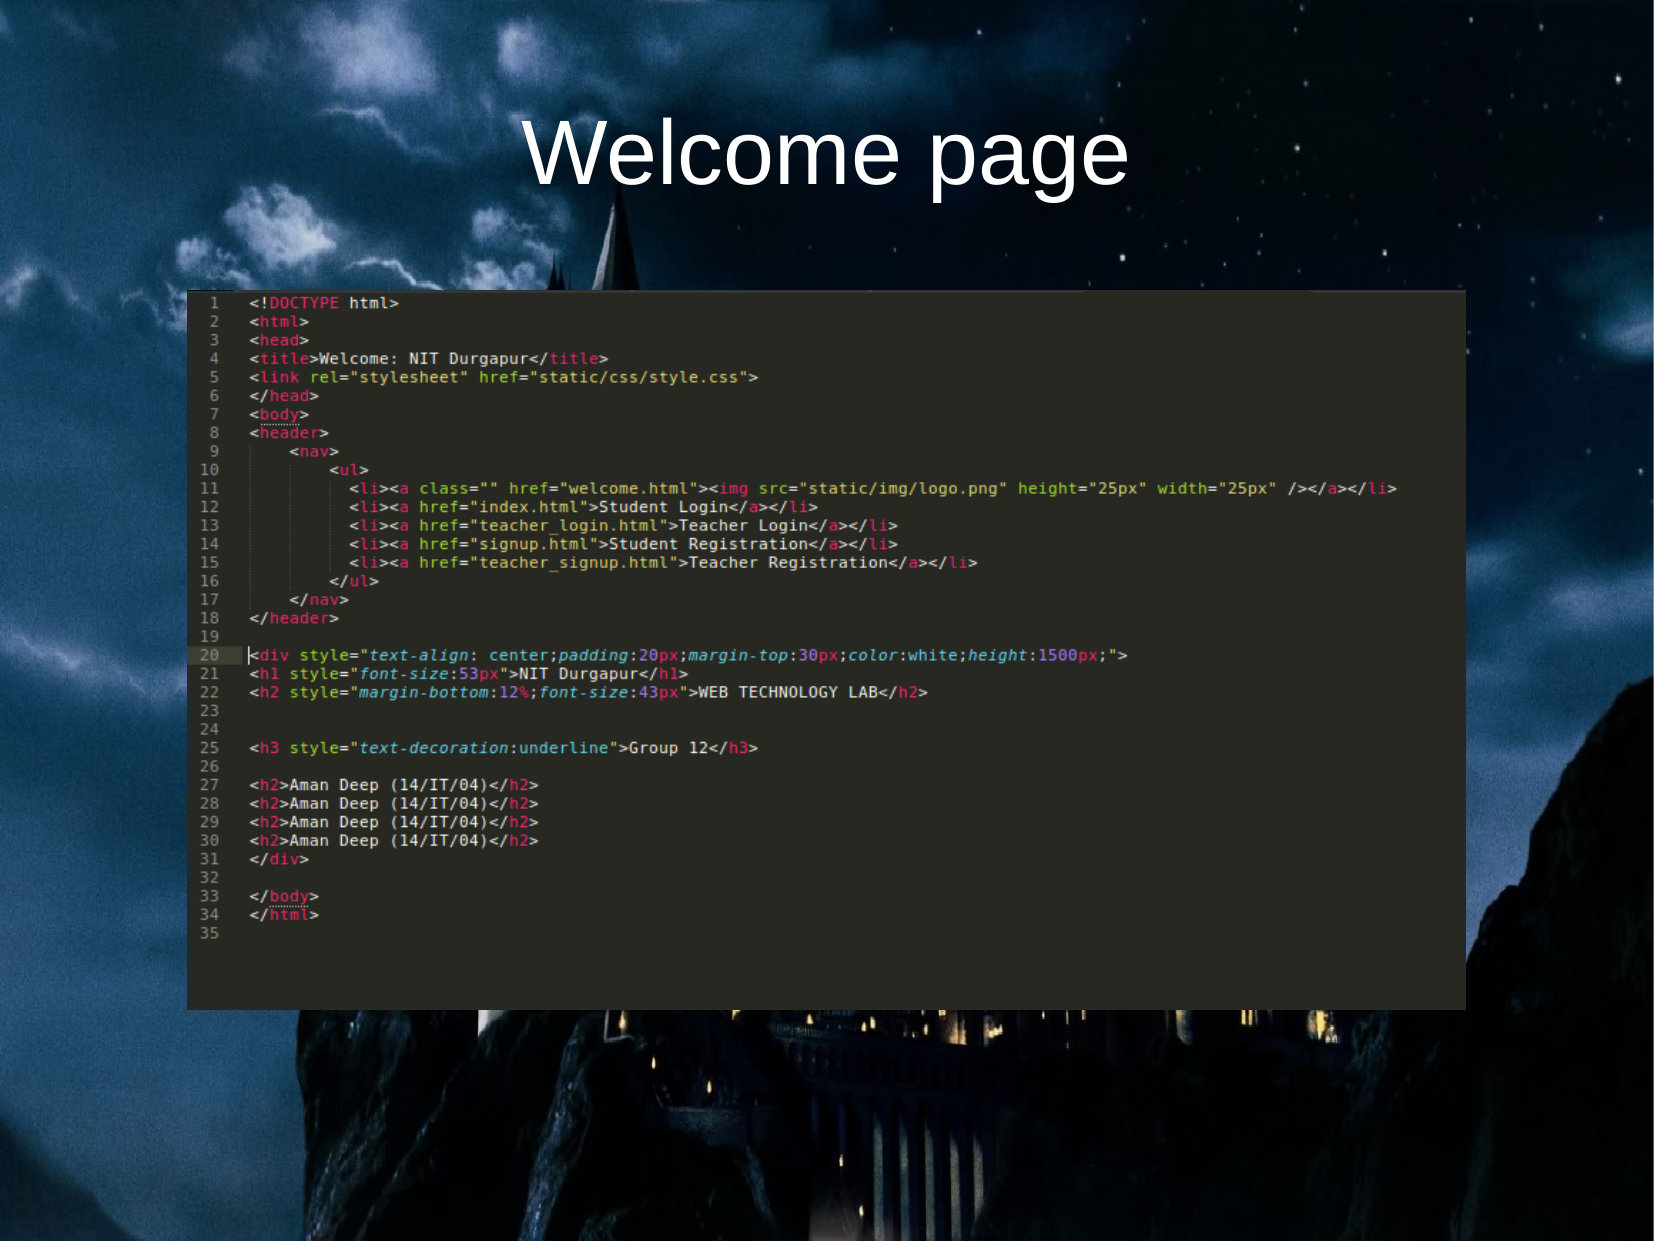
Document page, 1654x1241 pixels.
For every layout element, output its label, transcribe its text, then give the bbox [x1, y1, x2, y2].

picture [0, 0, 1654, 1241]
title Welcome page [82, 49, 1571, 257]
